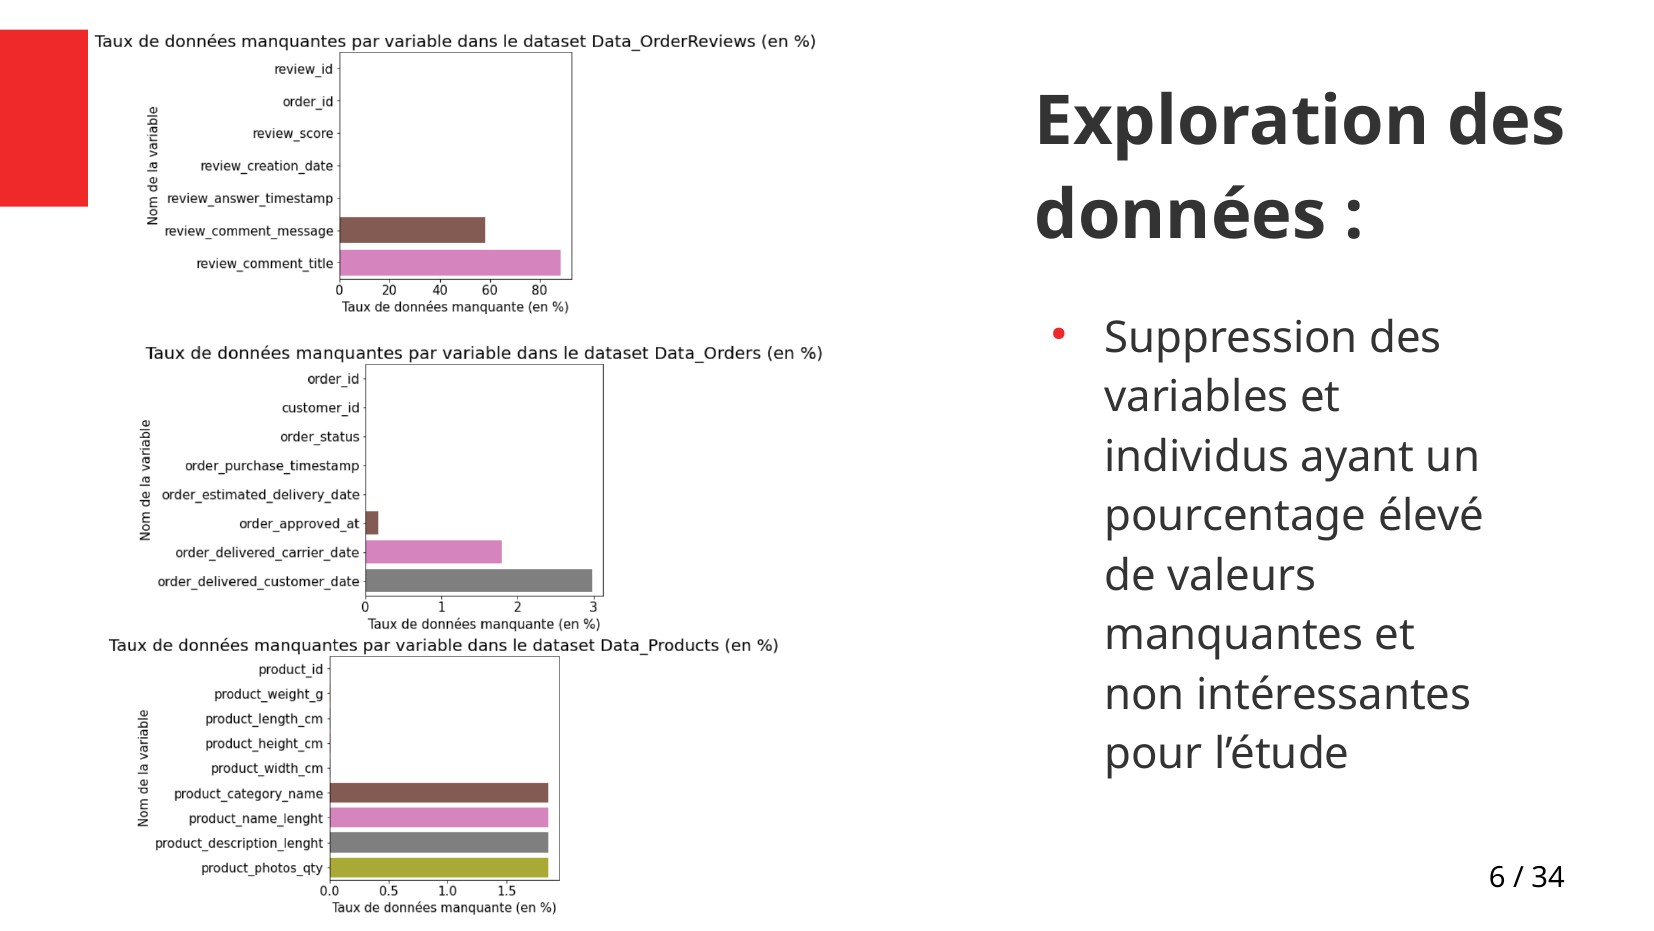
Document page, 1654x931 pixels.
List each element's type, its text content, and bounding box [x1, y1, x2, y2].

list Suppression des variables et individus ayant un pourcentage élevé de valeurs manquantes et non intéressantes pour l’étude [1033, 305, 1506, 926]
picture [88, 29, 827, 318]
title Exploration des données : [1034, 23, 1573, 306]
picture [105, 339, 827, 918]
